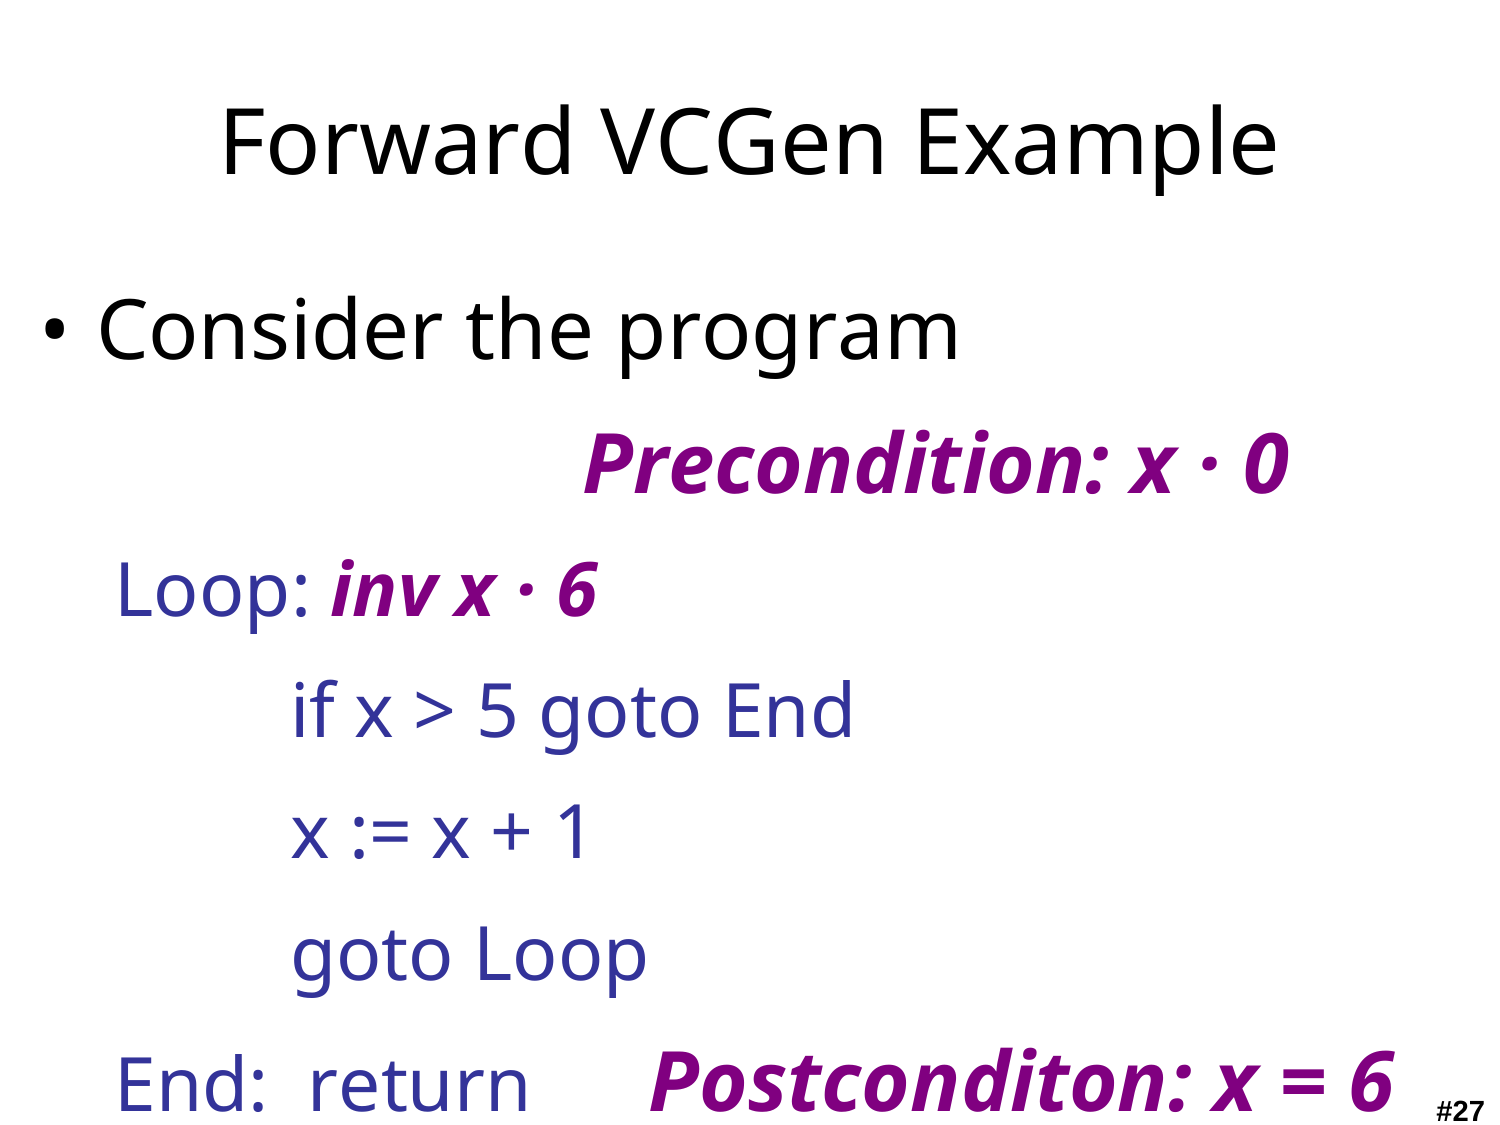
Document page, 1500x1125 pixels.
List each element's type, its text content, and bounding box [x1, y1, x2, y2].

list Consider the program Precondition: x · 0 Loop: inv x · 6 if x > 5 goto End x := x + 1 goto Loop End: return Postconditon: x = 6 [24, 262, 1476, 1101]
title Forward VCGen Example [24, 45, 1476, 233]
